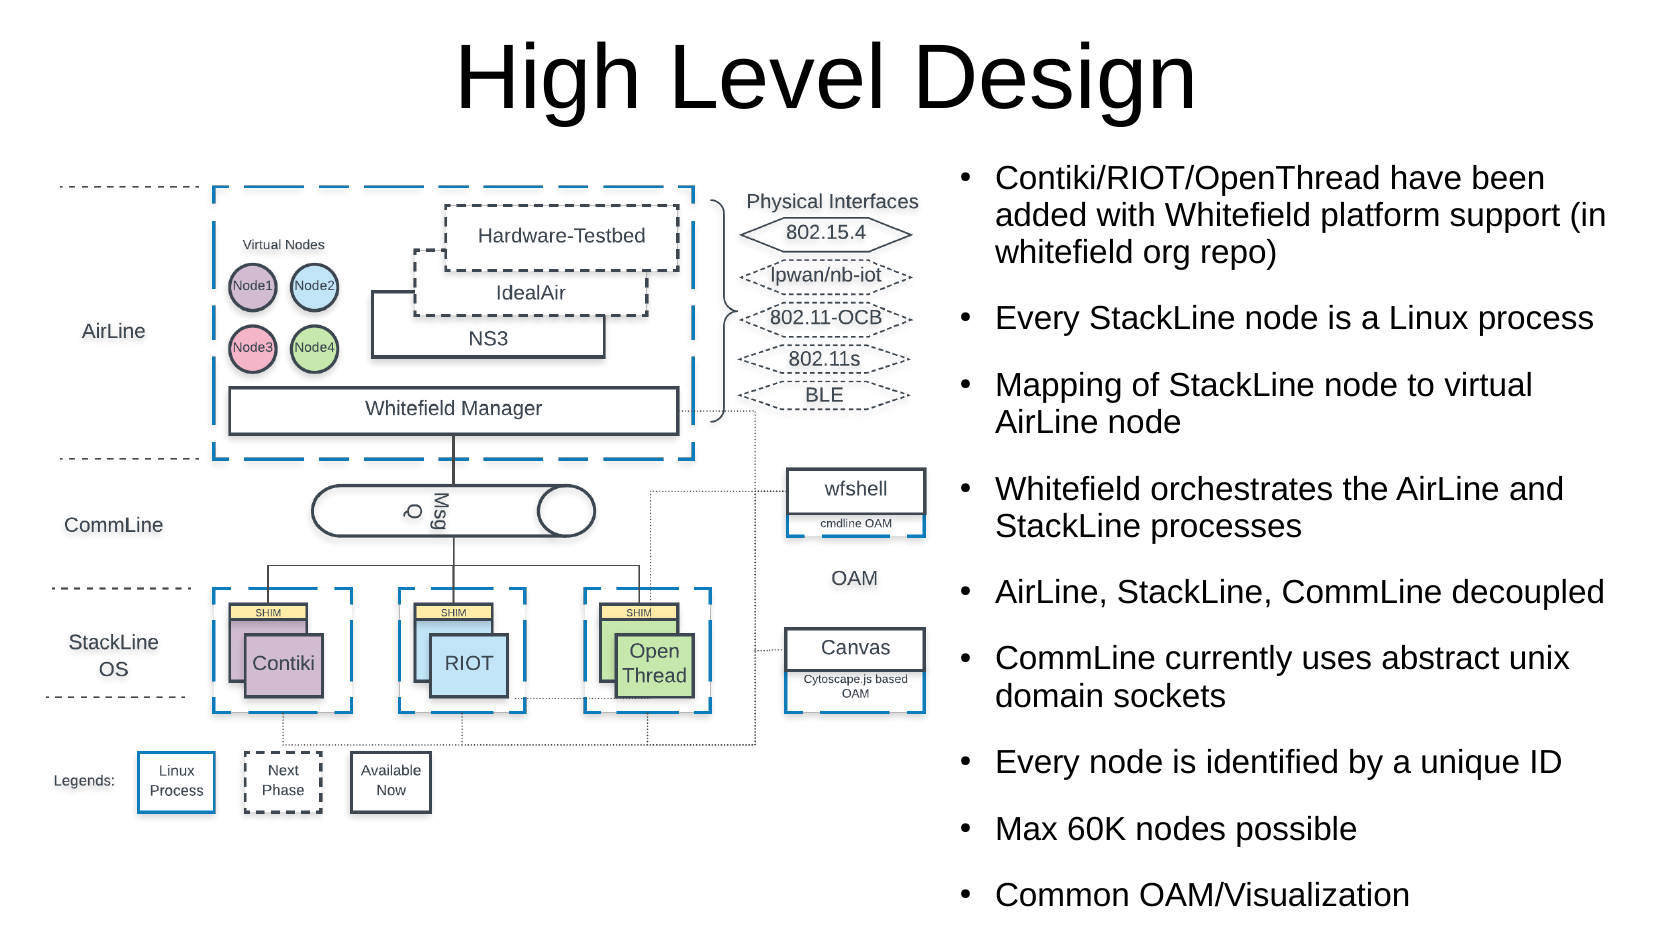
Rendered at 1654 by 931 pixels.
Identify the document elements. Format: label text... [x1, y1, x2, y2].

text_box Contiki/RIOT/OpenThread have been added with Whitefield platform support (in whitefield org repo) Every StackLine node is a Linux process Mapping of StackLine node to virtual AirLine node Whitefield orchestrates the AirLine and StackLine processes AirLine, StackLine, CommLine decoupled CommLine currently uses abstract unix domain sockets Every node is identified by a unique ID Max 60K nodes possible Common OAM/Visualization [944, 151, 1654, 922]
picture [30, 165, 944, 886]
title High Level Design [82, 11, 1571, 142]
